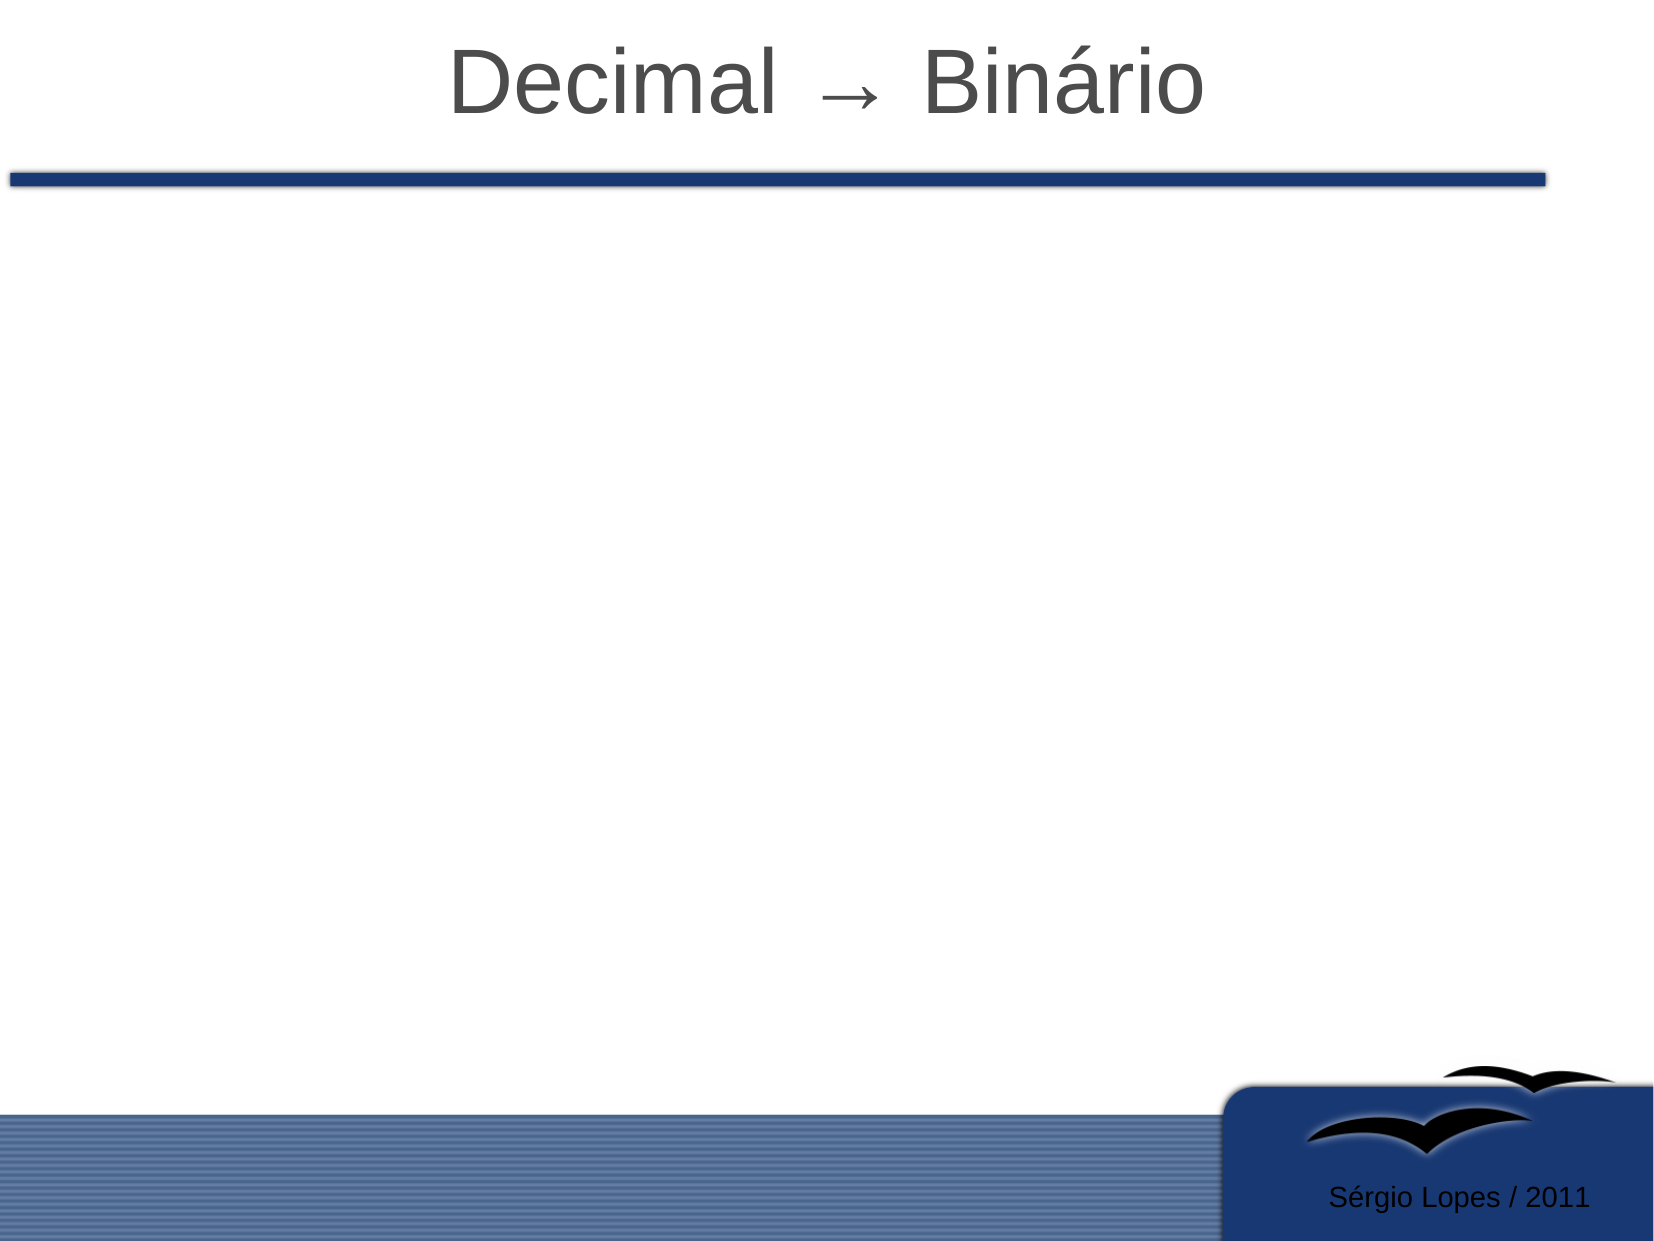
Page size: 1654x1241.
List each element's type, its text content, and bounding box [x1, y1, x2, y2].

title Decimal → Binário [121, 0, 1534, 164]
picture [0, 0, 1654, 1241]
text_box Sérgio Lopes / 2011 [1328, 1181, 1588, 1214]
